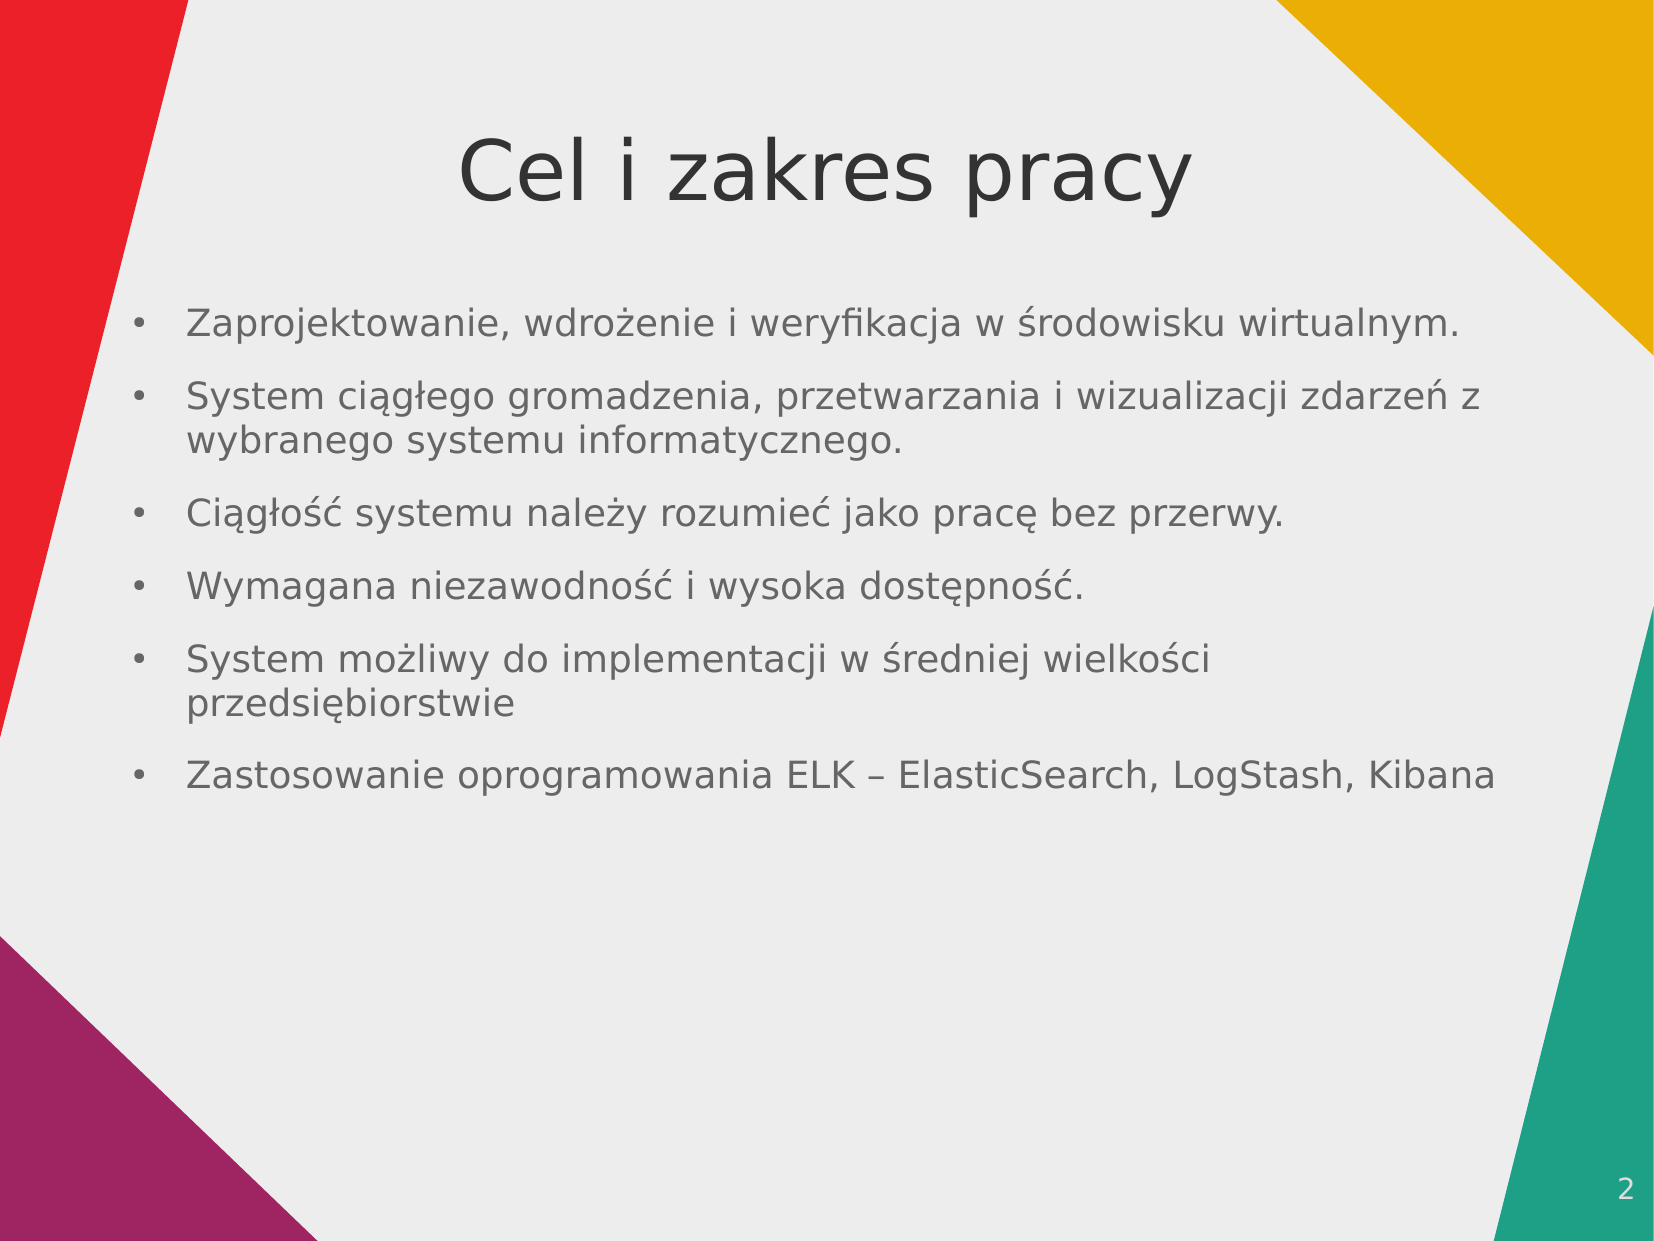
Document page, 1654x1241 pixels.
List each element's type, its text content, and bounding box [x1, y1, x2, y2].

list Zaprojektowanie, wdrożenie i weryfikacja w środowisku wirtualnym. System ciągłego gromadzenia, przetwarzania i wizualizacji zdarzeń z wybranego systemu informatycznego. Ciągłość systemu należy rozumieć jako pracę bez przerwy. Wymagana niezawodność i wysoka dostępność. System możliwy do implementacji w średniej wielkości przedsiębiorstwie Zastosowanie oprogramowania ELK – ElasticSearch, LogStash, Kibana [114, 302, 1539, 1033]
title Cel i zakres pracy [114, 73, 1539, 271]
